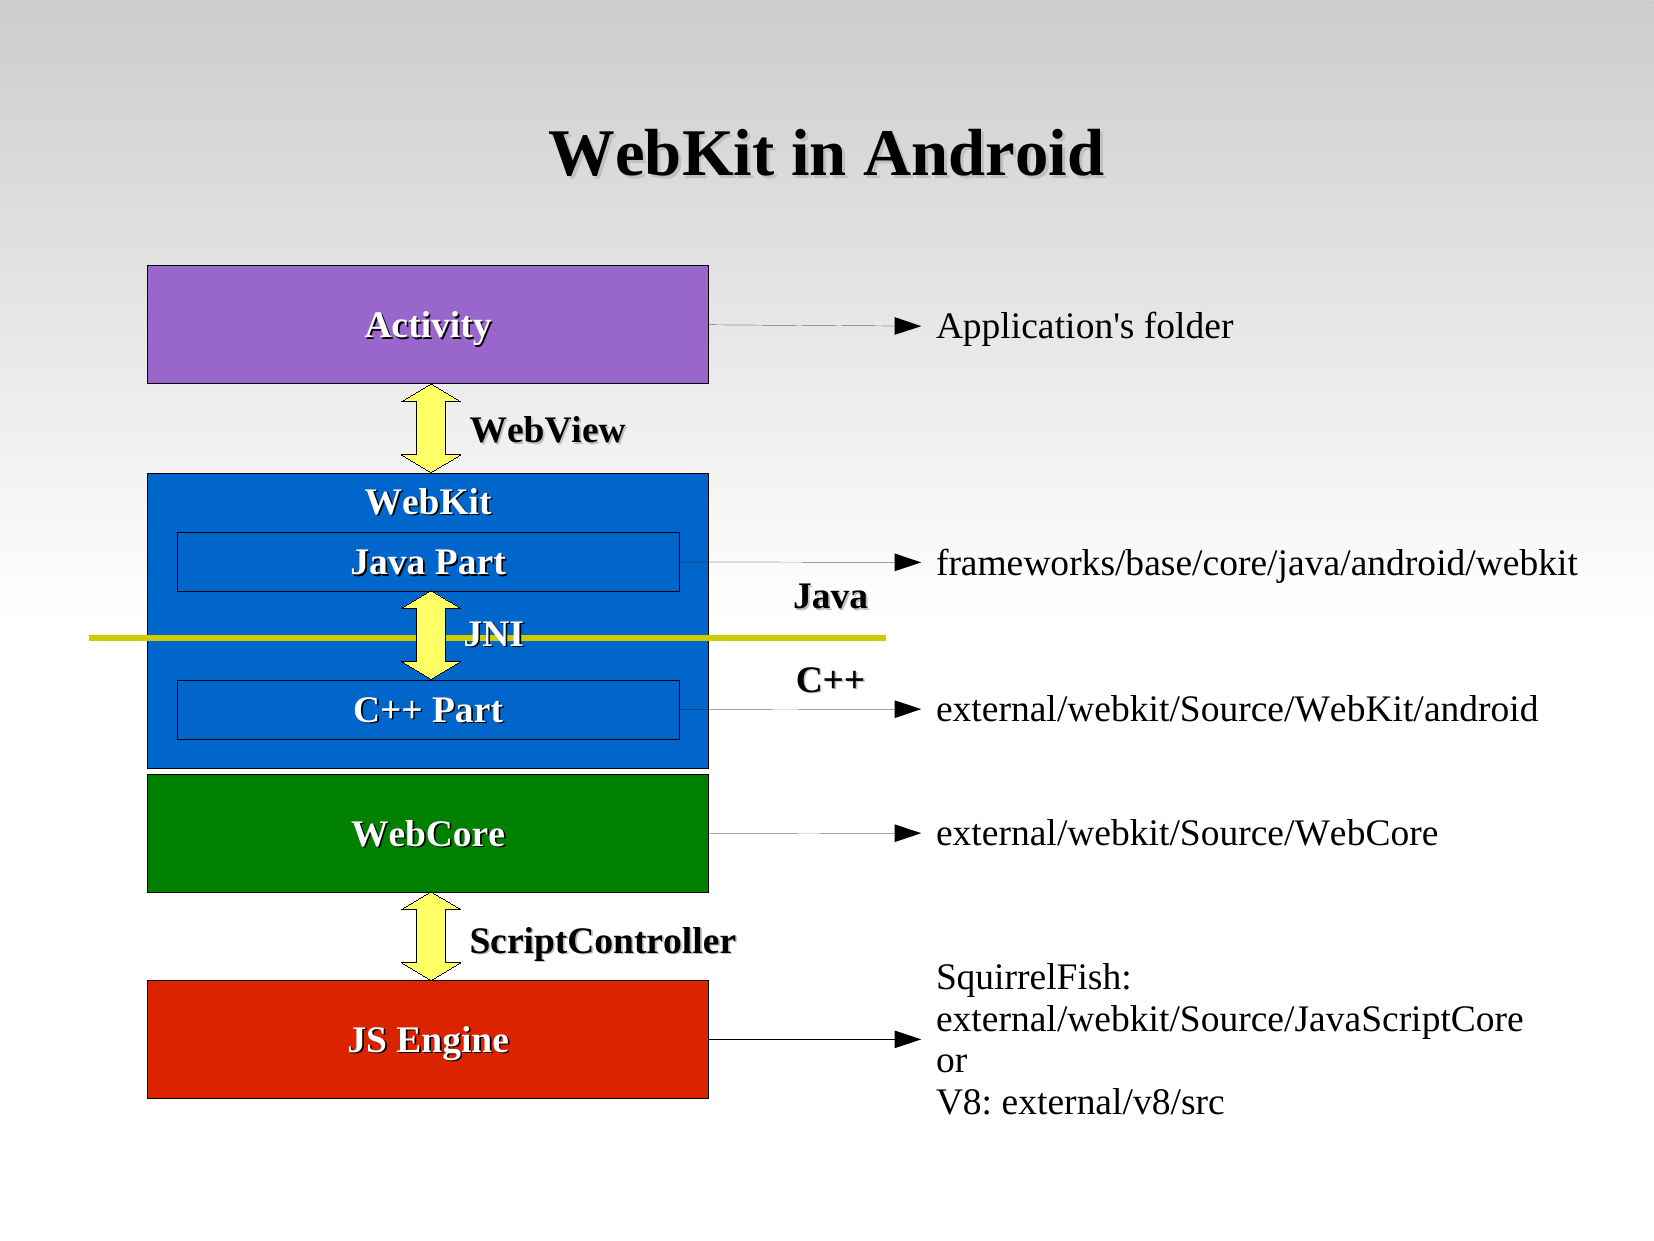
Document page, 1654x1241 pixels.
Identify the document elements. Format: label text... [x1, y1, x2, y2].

text_box Application's folder [921, 297, 1306, 355]
title WebKit in Android [82, 56, 1571, 250]
text_box WebView [454, 401, 662, 458]
text_box WebKit [436, 563, 709, 635]
text_box [401, 383, 460, 473]
text_box [401, 590, 460, 680]
text_box WebKit [147, 641, 709, 769]
text_box JS Engine [147, 980, 709, 1099]
text_box external/webkit/Source/WebCore [921, 804, 1630, 862]
text_box ScriptController [454, 912, 780, 969]
text_box WebKit [432, 641, 709, 709]
text_box frameworks/base/core/java/android/webkit [921, 534, 1601, 591]
text_box Activity [147, 265, 709, 384]
text_box WebCore [147, 774, 709, 893]
text_box [401, 891, 461, 981]
text_box external/webkit/Source/WebKit/android [921, 680, 1654, 738]
text_box SquirrelFish: external/webkit/Source/JavaScriptCore or V8: external/v8/src [921, 948, 1571, 1130]
text_box WebKit [147, 473, 709, 635]
text_box JNI [448, 605, 567, 662]
text_box C++ Part [177, 680, 680, 740]
text_box Java Part [177, 532, 680, 592]
